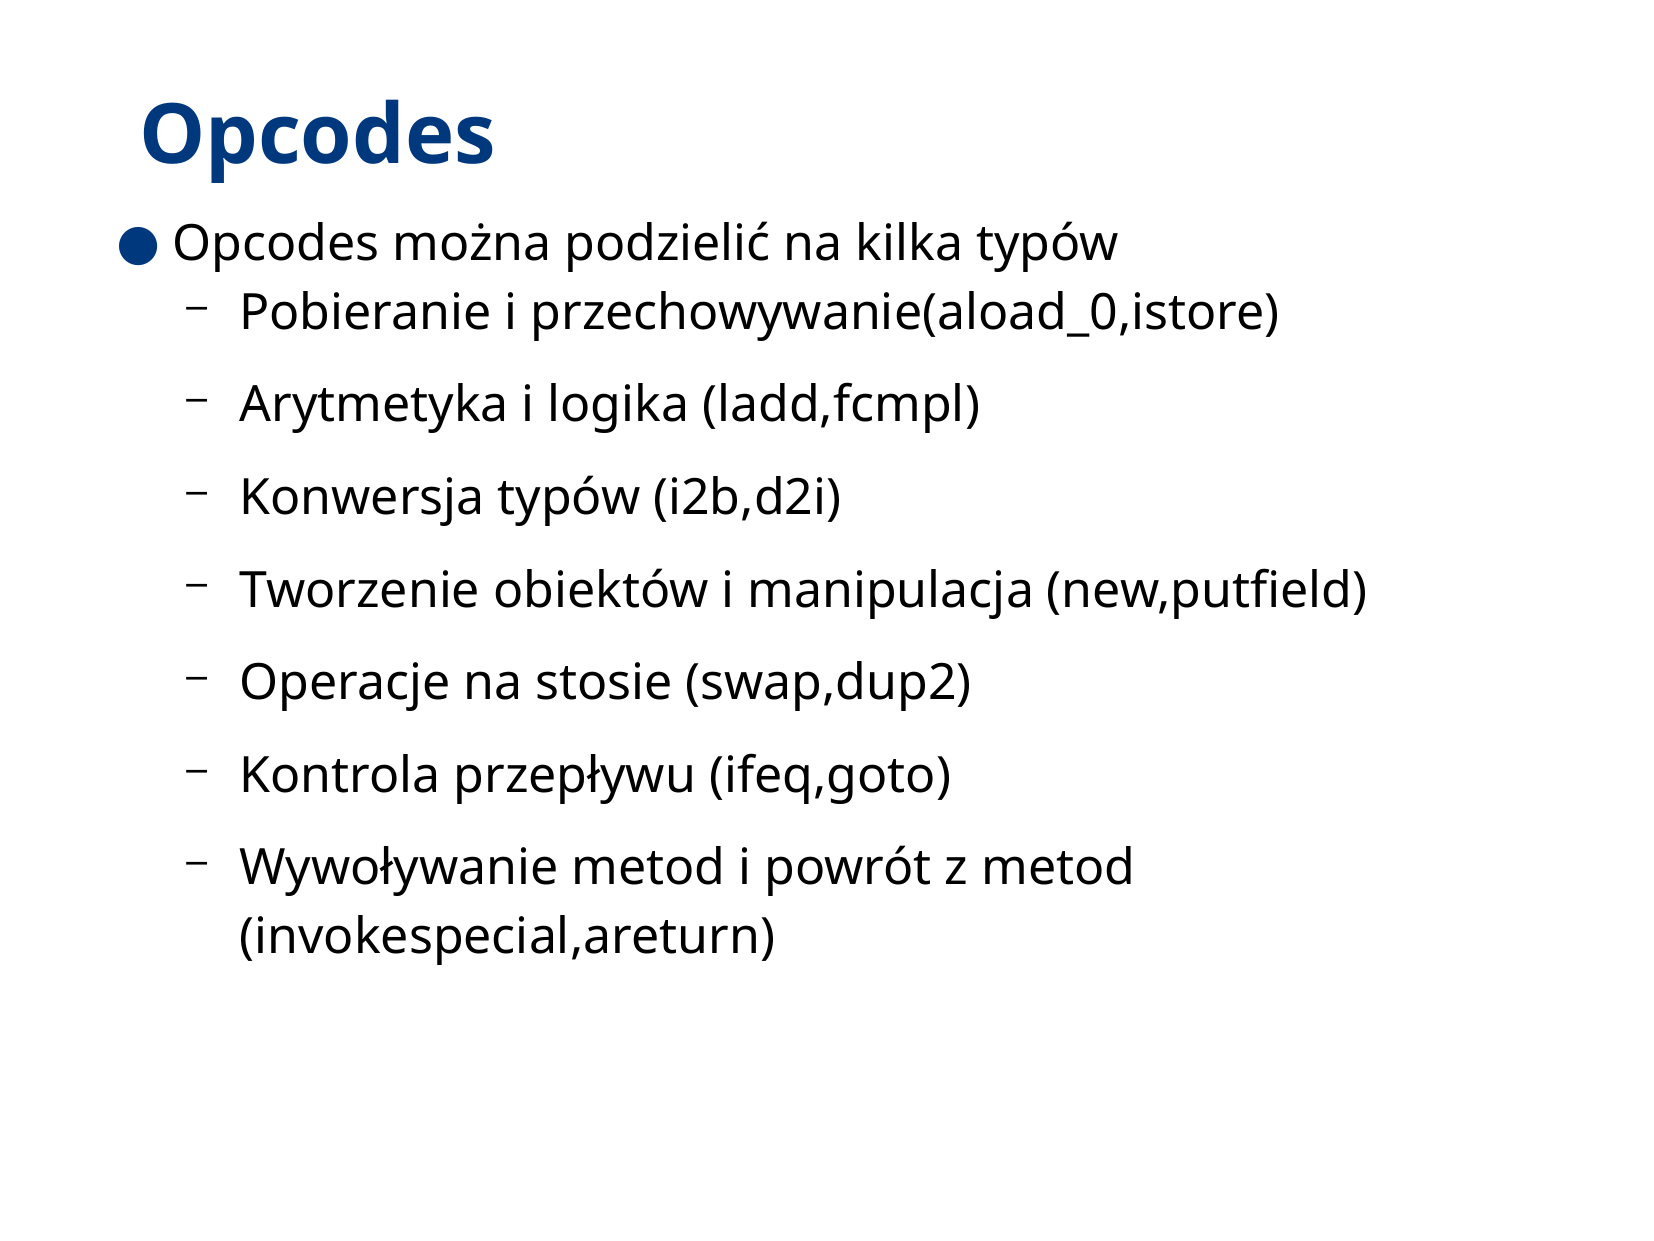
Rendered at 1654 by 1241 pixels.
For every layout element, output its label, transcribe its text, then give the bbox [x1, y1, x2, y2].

title Opcodes [82, 49, 1571, 196]
list Opcodes można podzielić na kilka typów Pobieranie i przechowywanie(aload_0,istore) Arytmetyka i logika (ladd,fcmpl) Konwersja typów (i2b,d2i) Tworzenie obiektów i manipulacja (new,putfield) Operacje na stosie (swap,dup2) Kontrola przepływu (ifeq,goto) Wywoływanie metod i powrót z metod (invokespecial,areturn) [82, 196, 1571, 1071]
